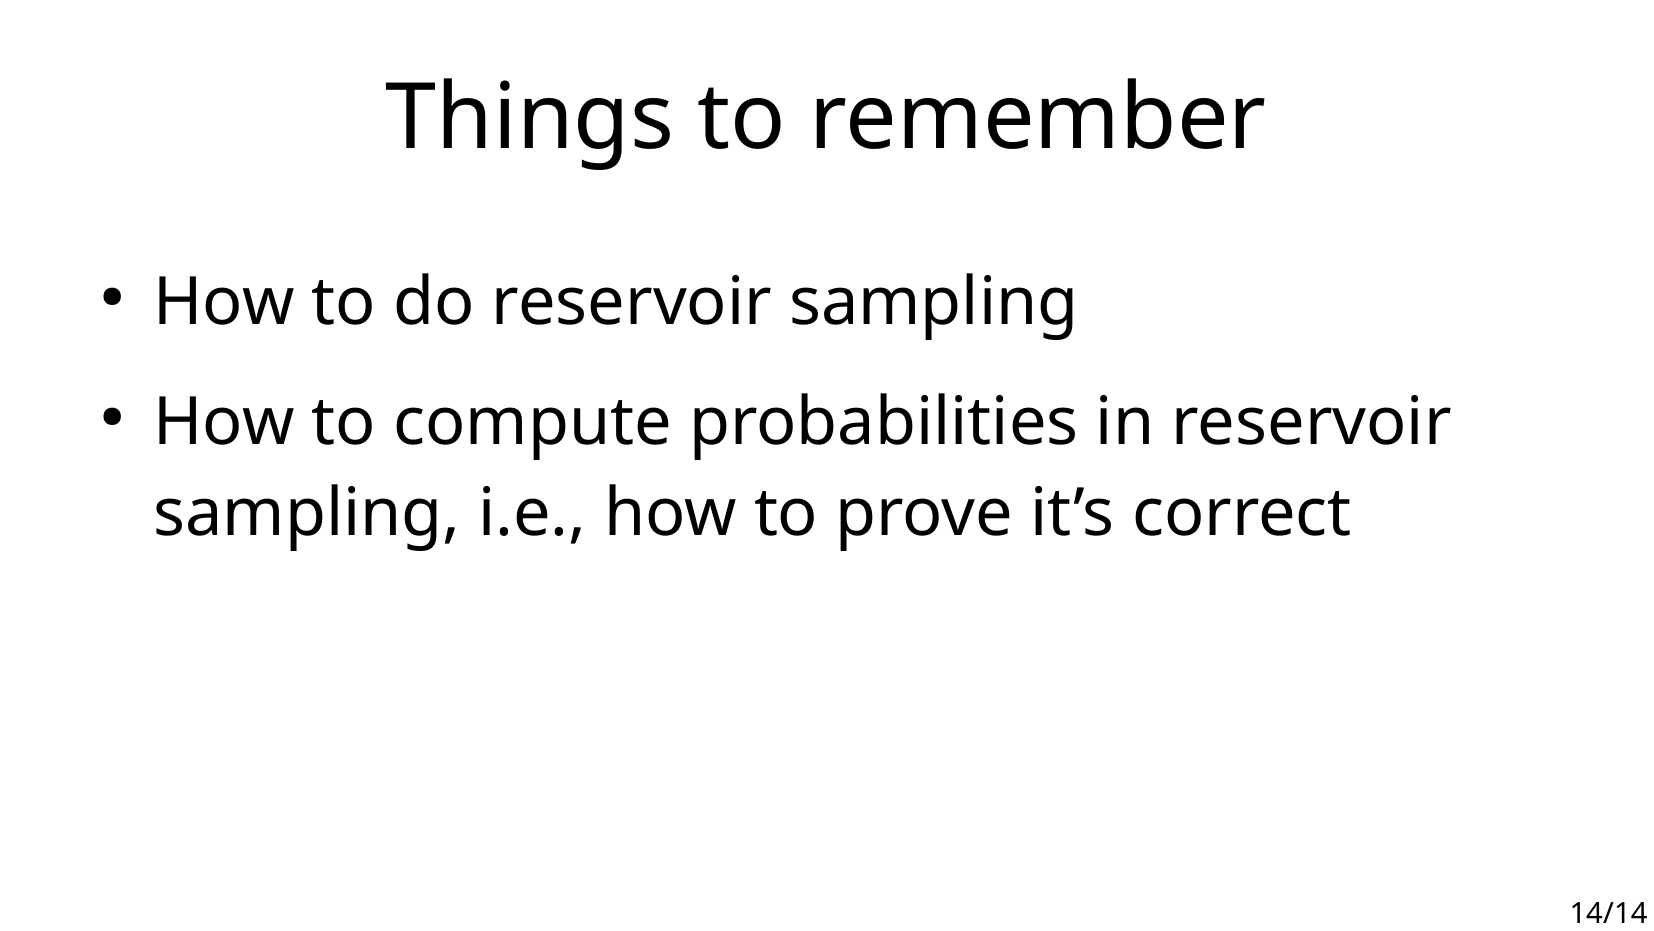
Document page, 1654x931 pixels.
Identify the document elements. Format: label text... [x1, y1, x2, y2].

title Things to remember [82, 1, 1571, 226]
list How to do reservoir sampling How to compute probabilities in reservoir sampling, i.e., how to prove it’s correct [82, 253, 1571, 793]
